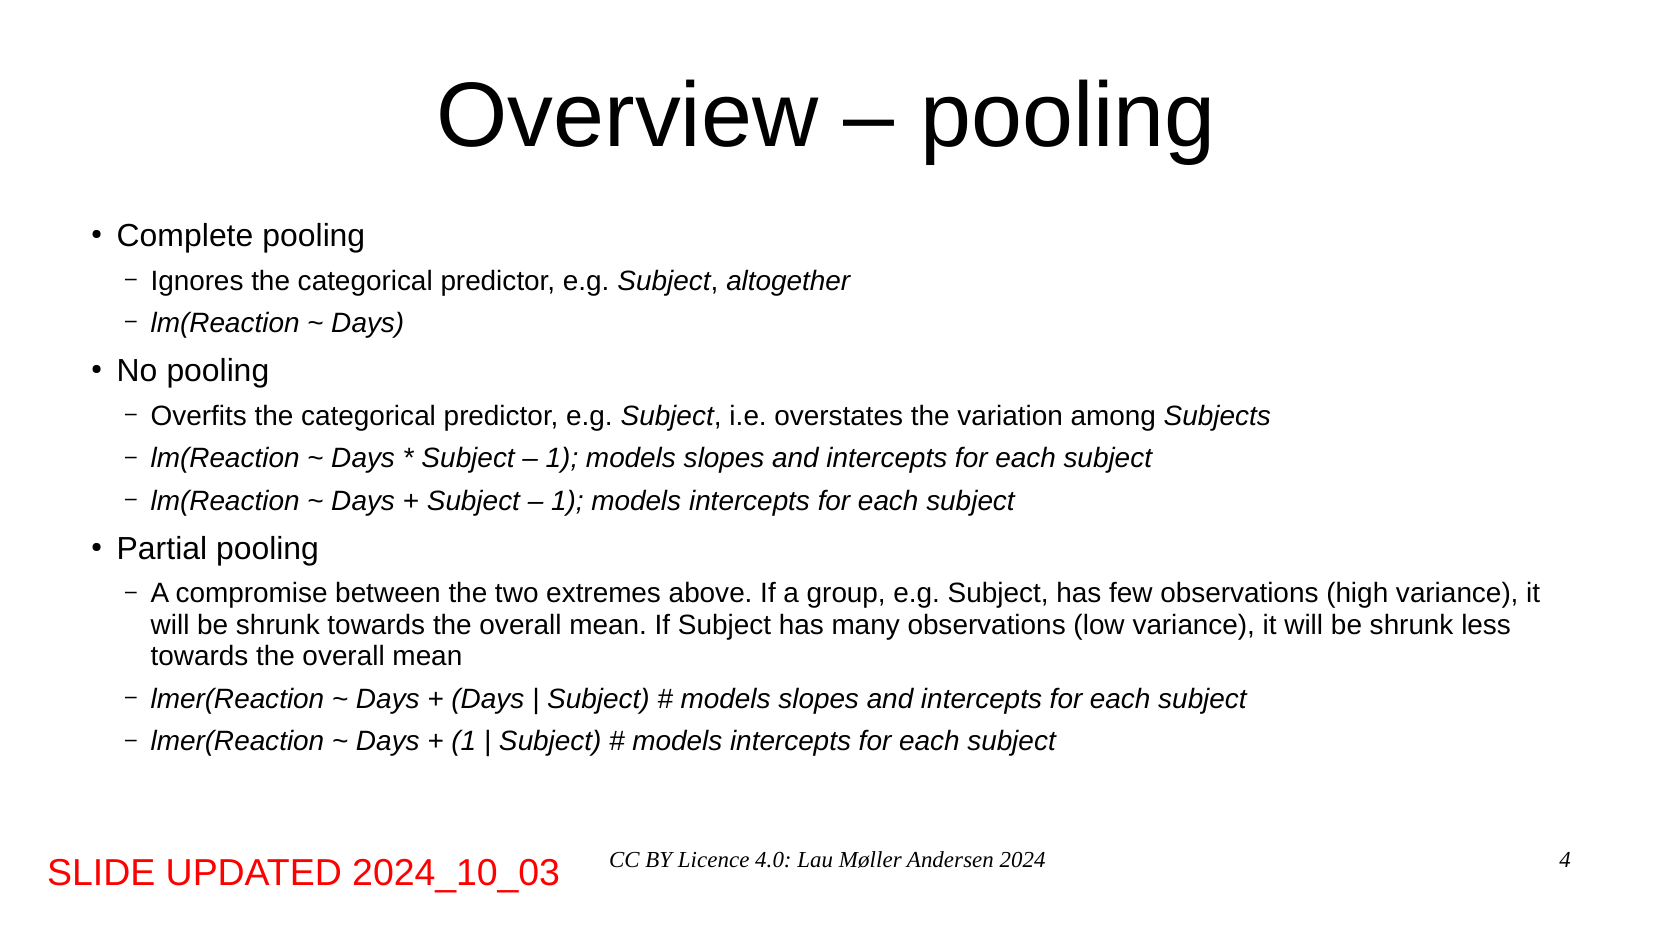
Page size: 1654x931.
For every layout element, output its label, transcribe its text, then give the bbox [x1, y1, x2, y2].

list Complete pooling Ignores the categorical predictor, e.g. Subject, altogether lm(Reaction ~ Days) No pooling Overfits the categorical predictor, e.g. Subject, i.e. overstates the variation among Subjects lm(Reaction ~ Days * Subject – 1); models slopes and intercepts for each subject lm(Reaction ~ Days + Subject – 1); models intercepts for each subject Partial pooling A compromise between the two extremes above. If a group, e.g. Subject, has few observations (high variance), it will be shrunk towards the overall mean. If Subject has many observations (low variance), it will be shrunk less towards the overall mean lmer(Reaction ~ Days + (Days | Subject) # models slopes and intercepts for each subject lmer(Reaction ~ Days + (1 | Subject) # models intercepts for each subject [82, 217, 1571, 758]
text_box SLIDE UPDATED 2024_10_03 [32, 844, 593, 931]
title Overview – pooling [82, 37, 1571, 193]
